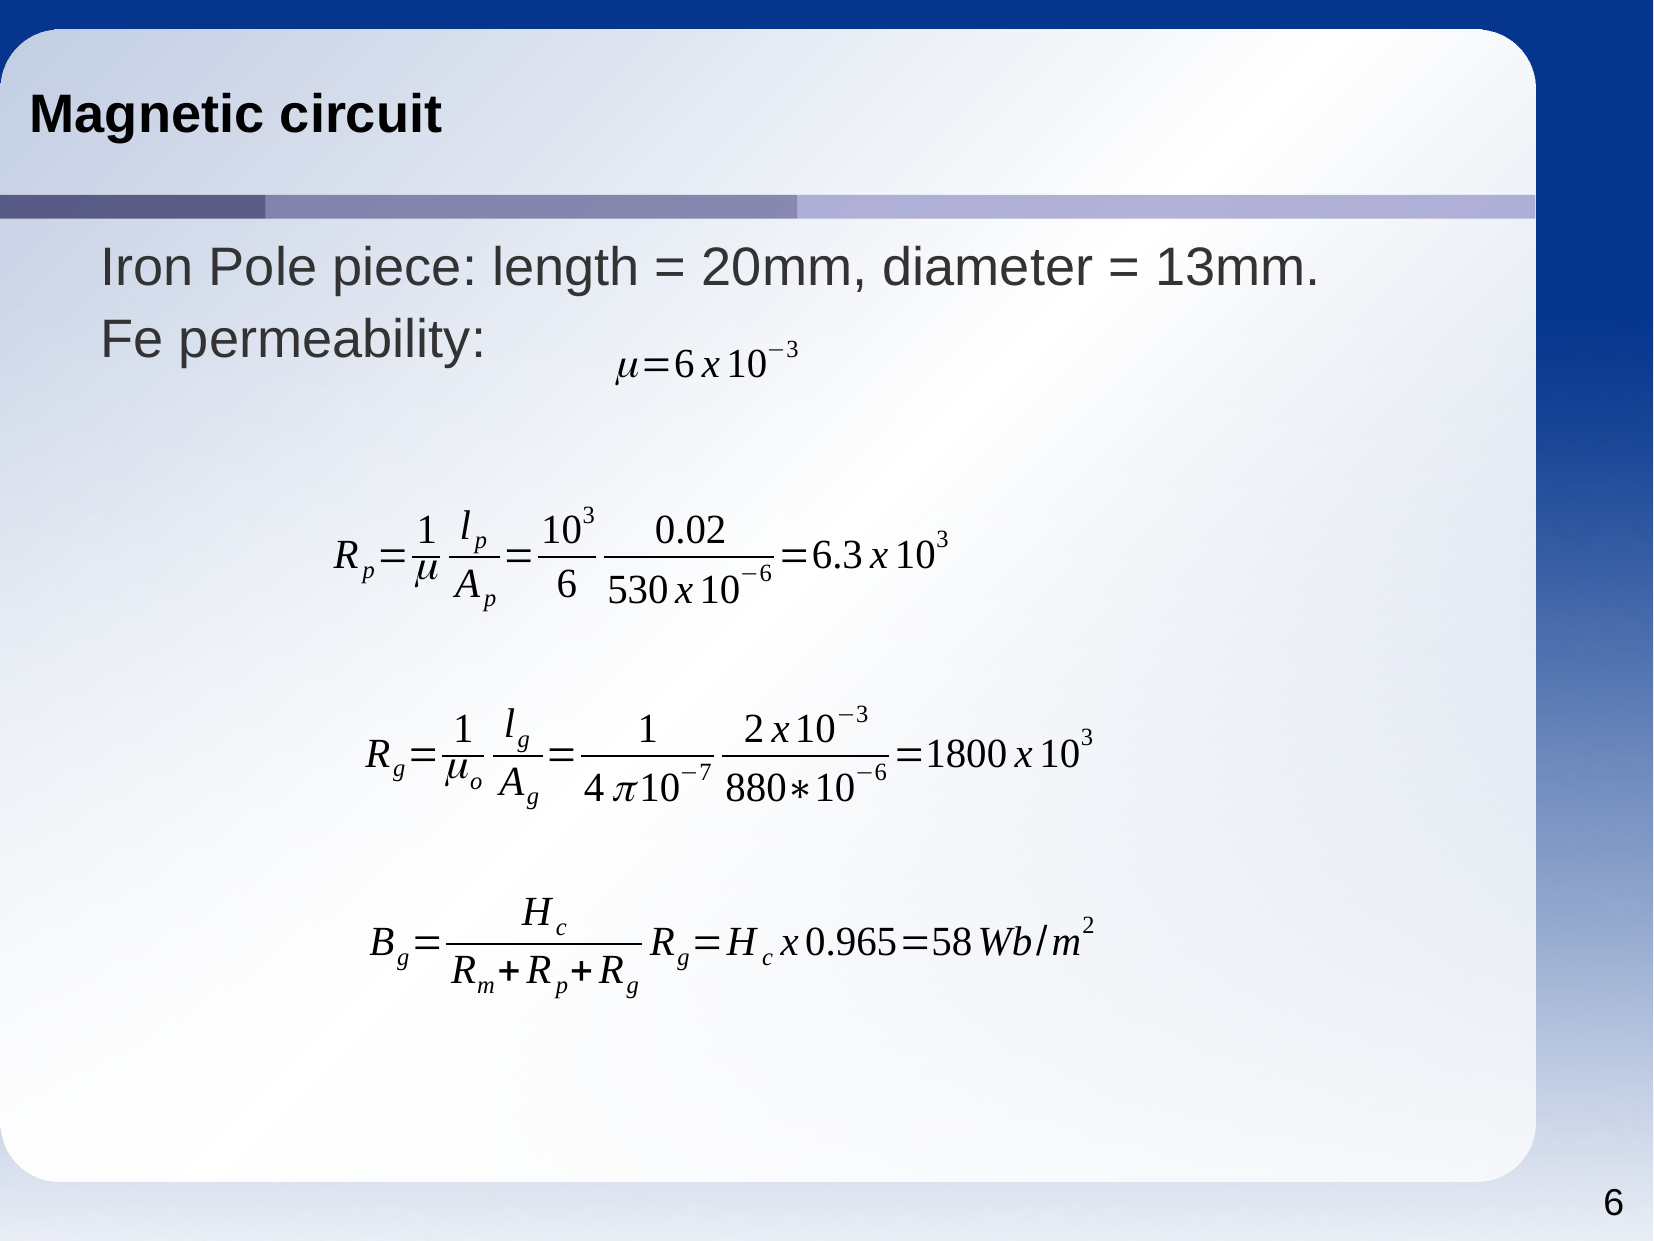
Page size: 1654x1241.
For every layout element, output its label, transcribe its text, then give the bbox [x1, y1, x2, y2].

chart [325, 501, 955, 612]
picture [0, 0, 1654, 1241]
chart [357, 700, 1100, 811]
list Iron Pole piece: length = 20mm, diameter = 13mm. Fe permeability: [29, 236, 1409, 429]
title Magnetic circuit [29, 49, 1506, 178]
chart [361, 888, 1100, 999]
chart [608, 336, 805, 390]
